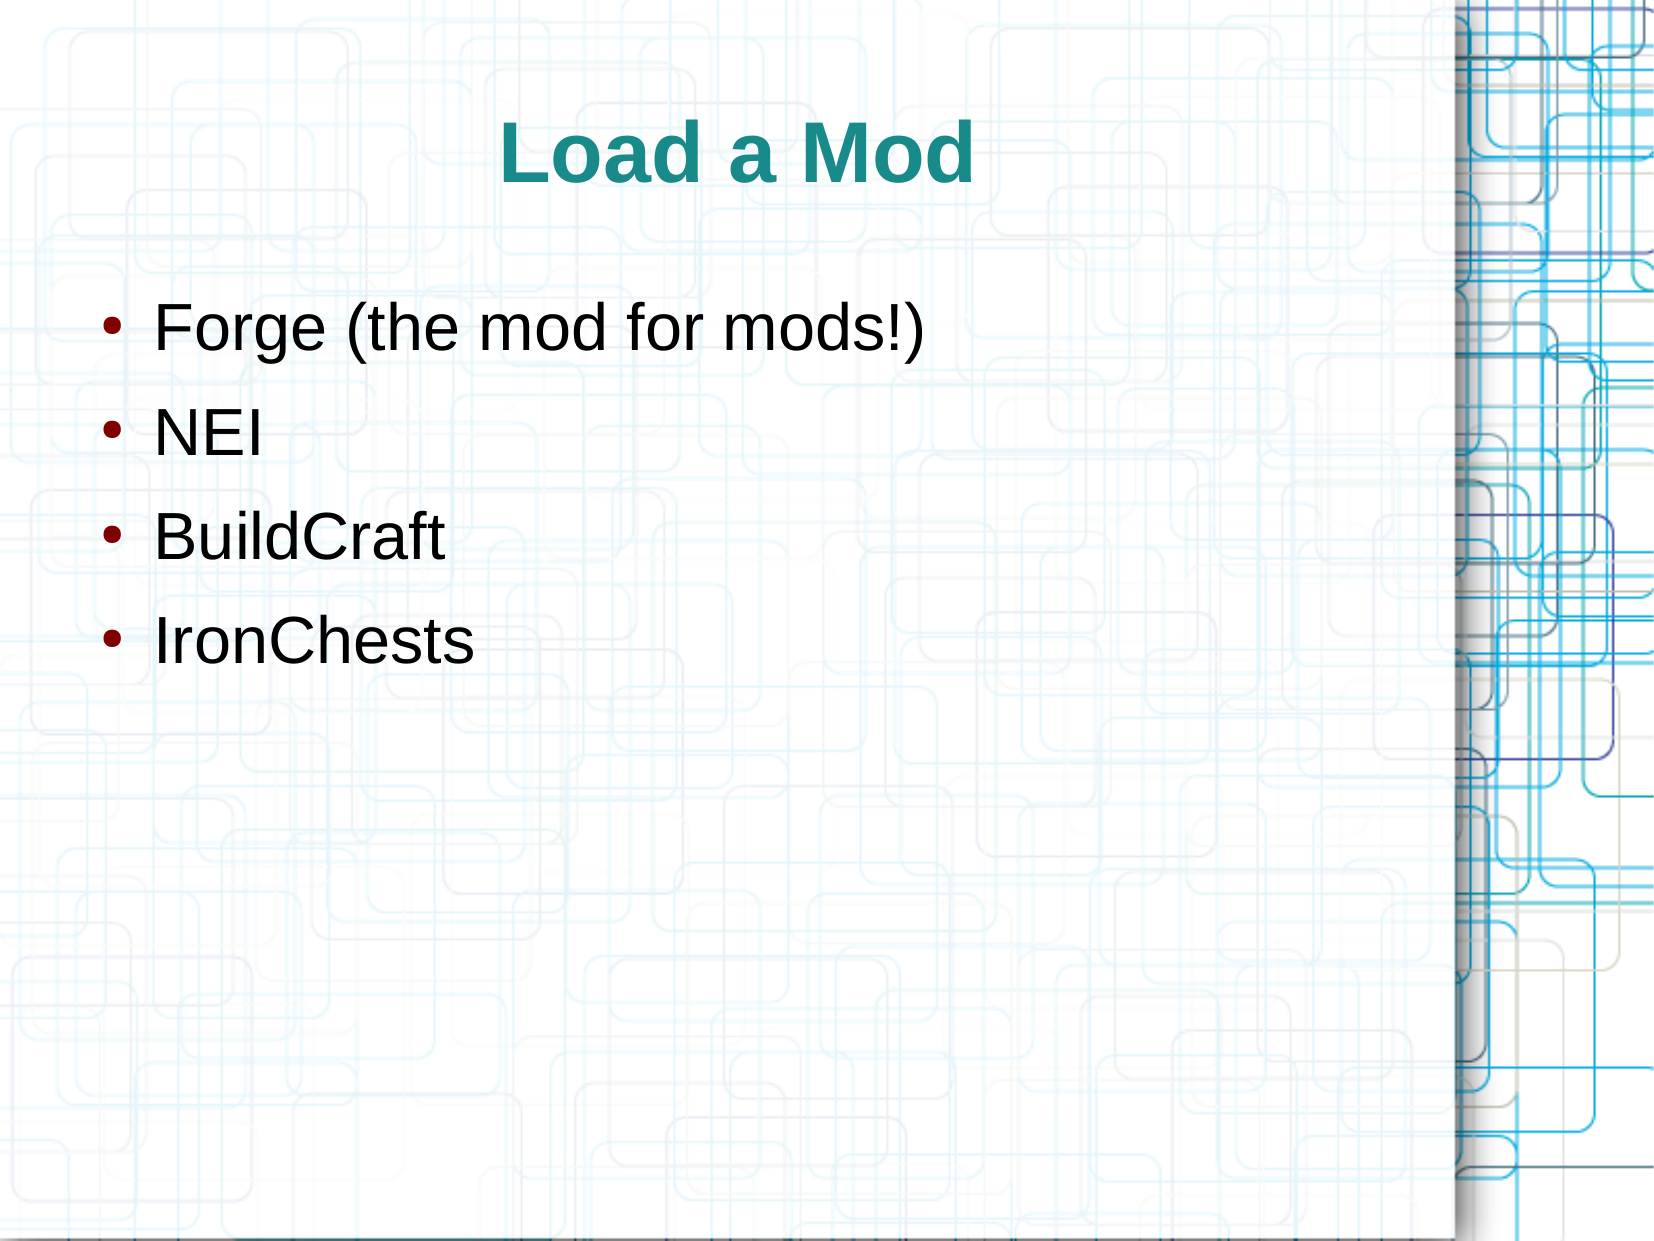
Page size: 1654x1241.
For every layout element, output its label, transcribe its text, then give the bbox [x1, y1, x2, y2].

title Load a Mod [59, 49, 1418, 257]
list Forge (the mod for mods!) NEI BuildCraft IronChests [82, 290, 1418, 1010]
picture [0, 0, 1654, 1241]
